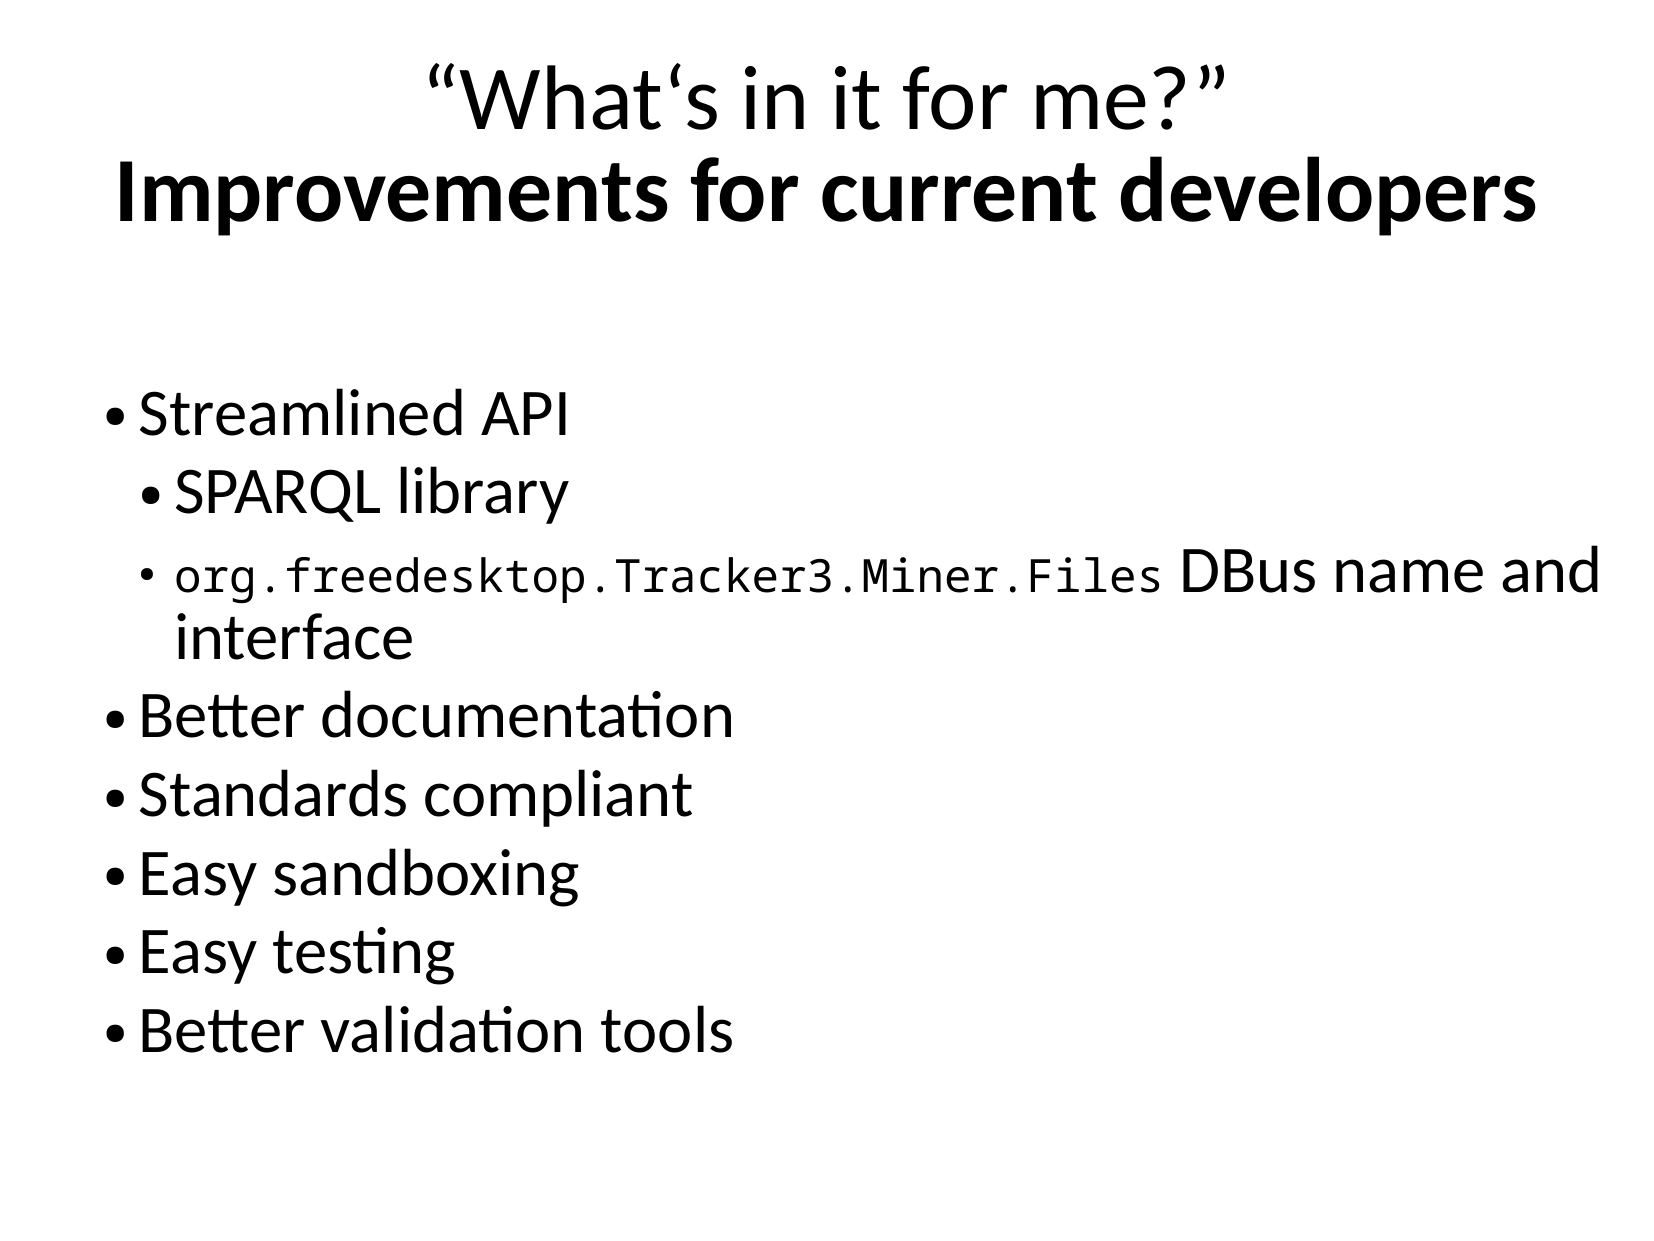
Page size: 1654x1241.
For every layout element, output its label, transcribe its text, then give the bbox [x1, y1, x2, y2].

text_box Streamlined API SPARQL library org.freedesktop.Tracker3.Miner.Files DBus name and interface Better documentation Standards compliant Easy sandboxing Easy testing Better validation tools [88, 377, 1636, 1113]
title “What‘s in it for me?” Improvements for current developers [82, 0, 1571, 319]
